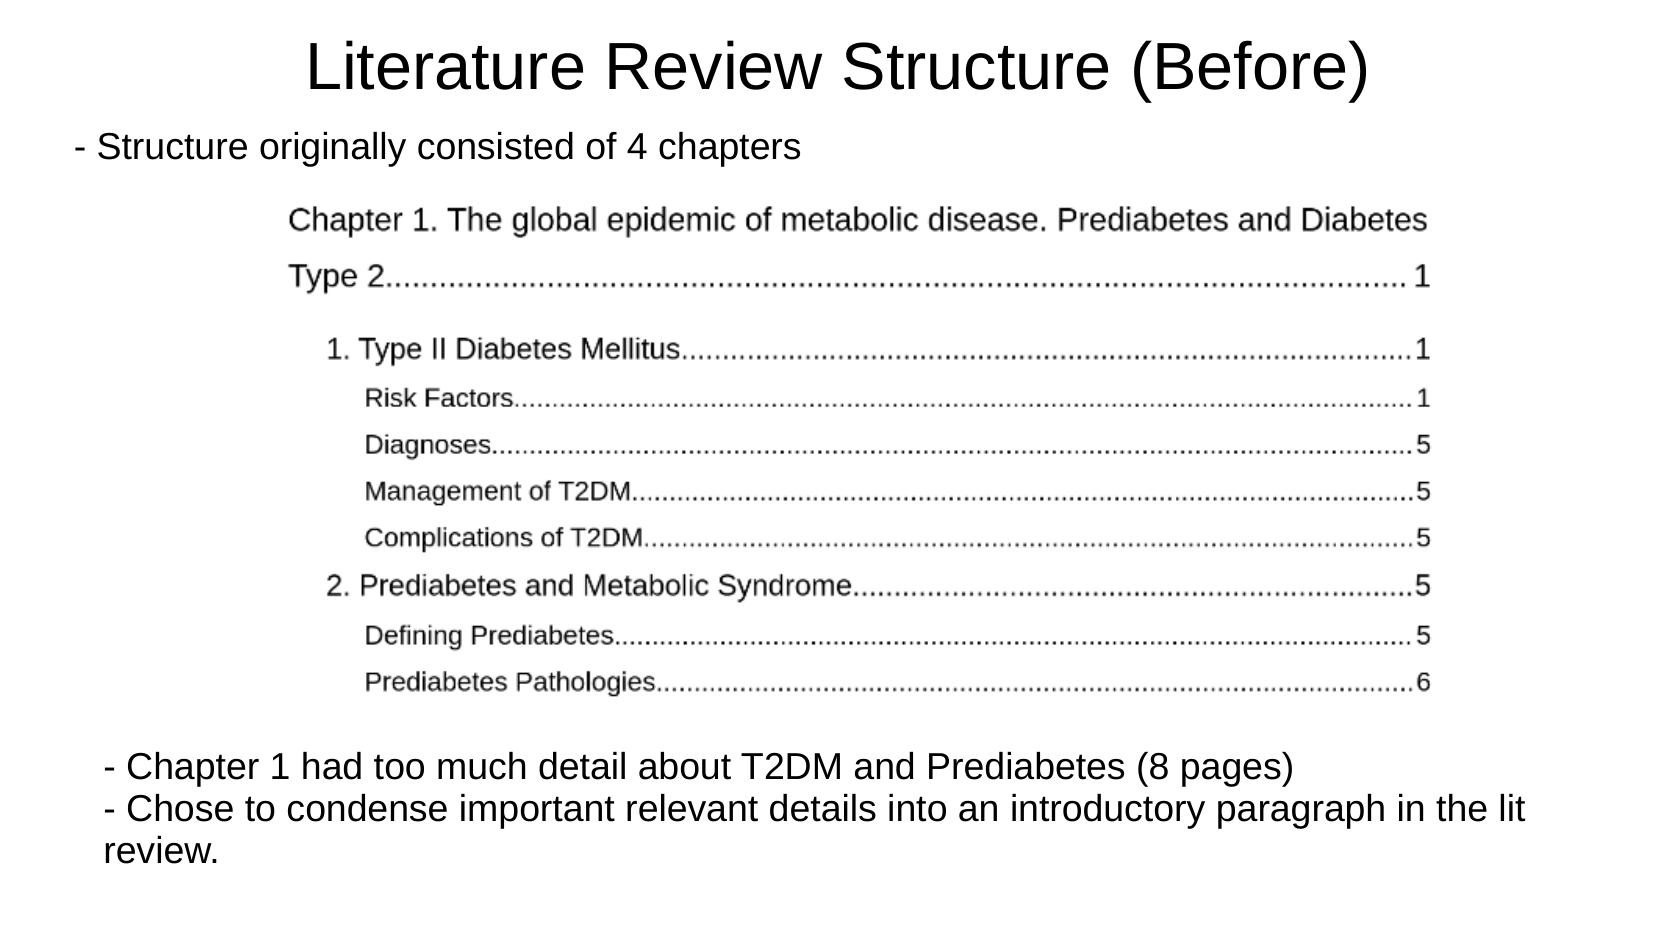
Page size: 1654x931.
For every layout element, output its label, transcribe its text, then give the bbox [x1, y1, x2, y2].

text_box - Chapter 1 had too much detail about T2DM and Prediabetes (8 pages) - Chose to condense important relevant details into an introductory paragraph in the lit review. [88, 738, 1625, 931]
title Literature Review Structure (Before) [141, 14, 1536, 118]
text_box - Structure originally consisted of 4 chapters [59, 118, 1595, 207]
picture [265, 207, 1458, 709]
